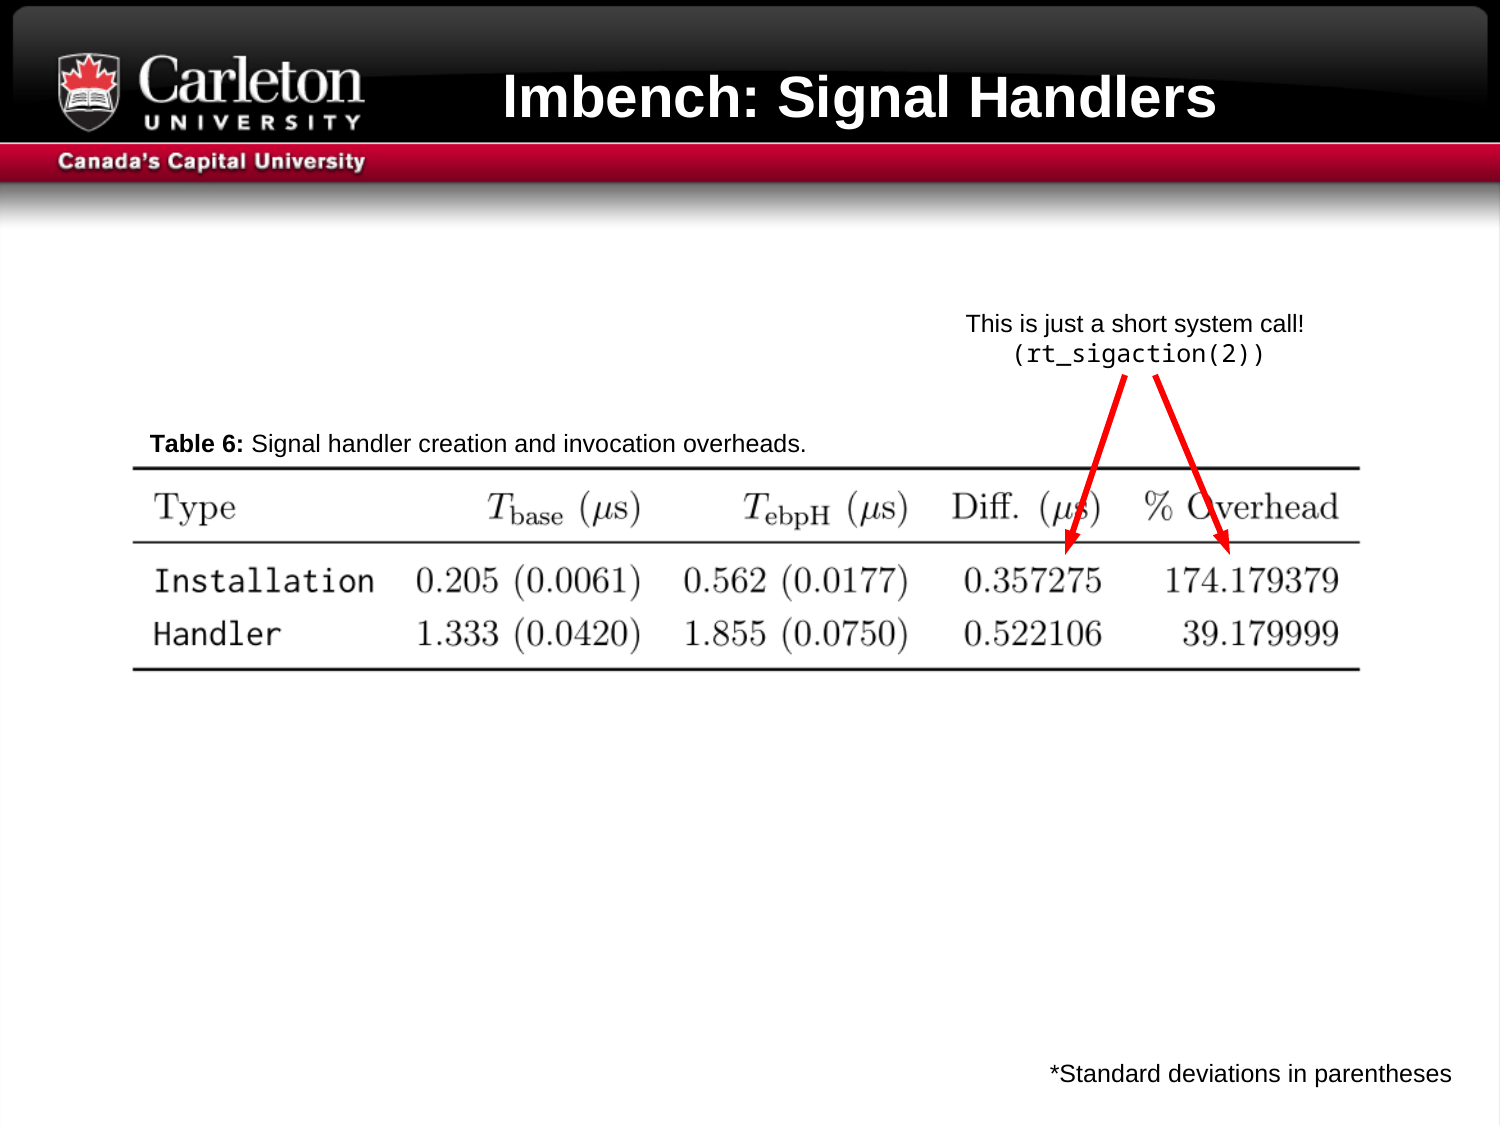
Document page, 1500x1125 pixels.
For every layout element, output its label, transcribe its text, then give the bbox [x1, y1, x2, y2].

text_box Table 6: Signal handler creation and invocation overheads. [135, 420, 856, 495]
text_box This is just a short system call! (rt_sigaction(2)) [950, 300, 1328, 376]
title lmbench: Signal Handlers [487, 37, 1438, 150]
text_box *Standard deviations in parentheses [1035, 1050, 1471, 1125]
picture [0, 0, 1500, 1125]
